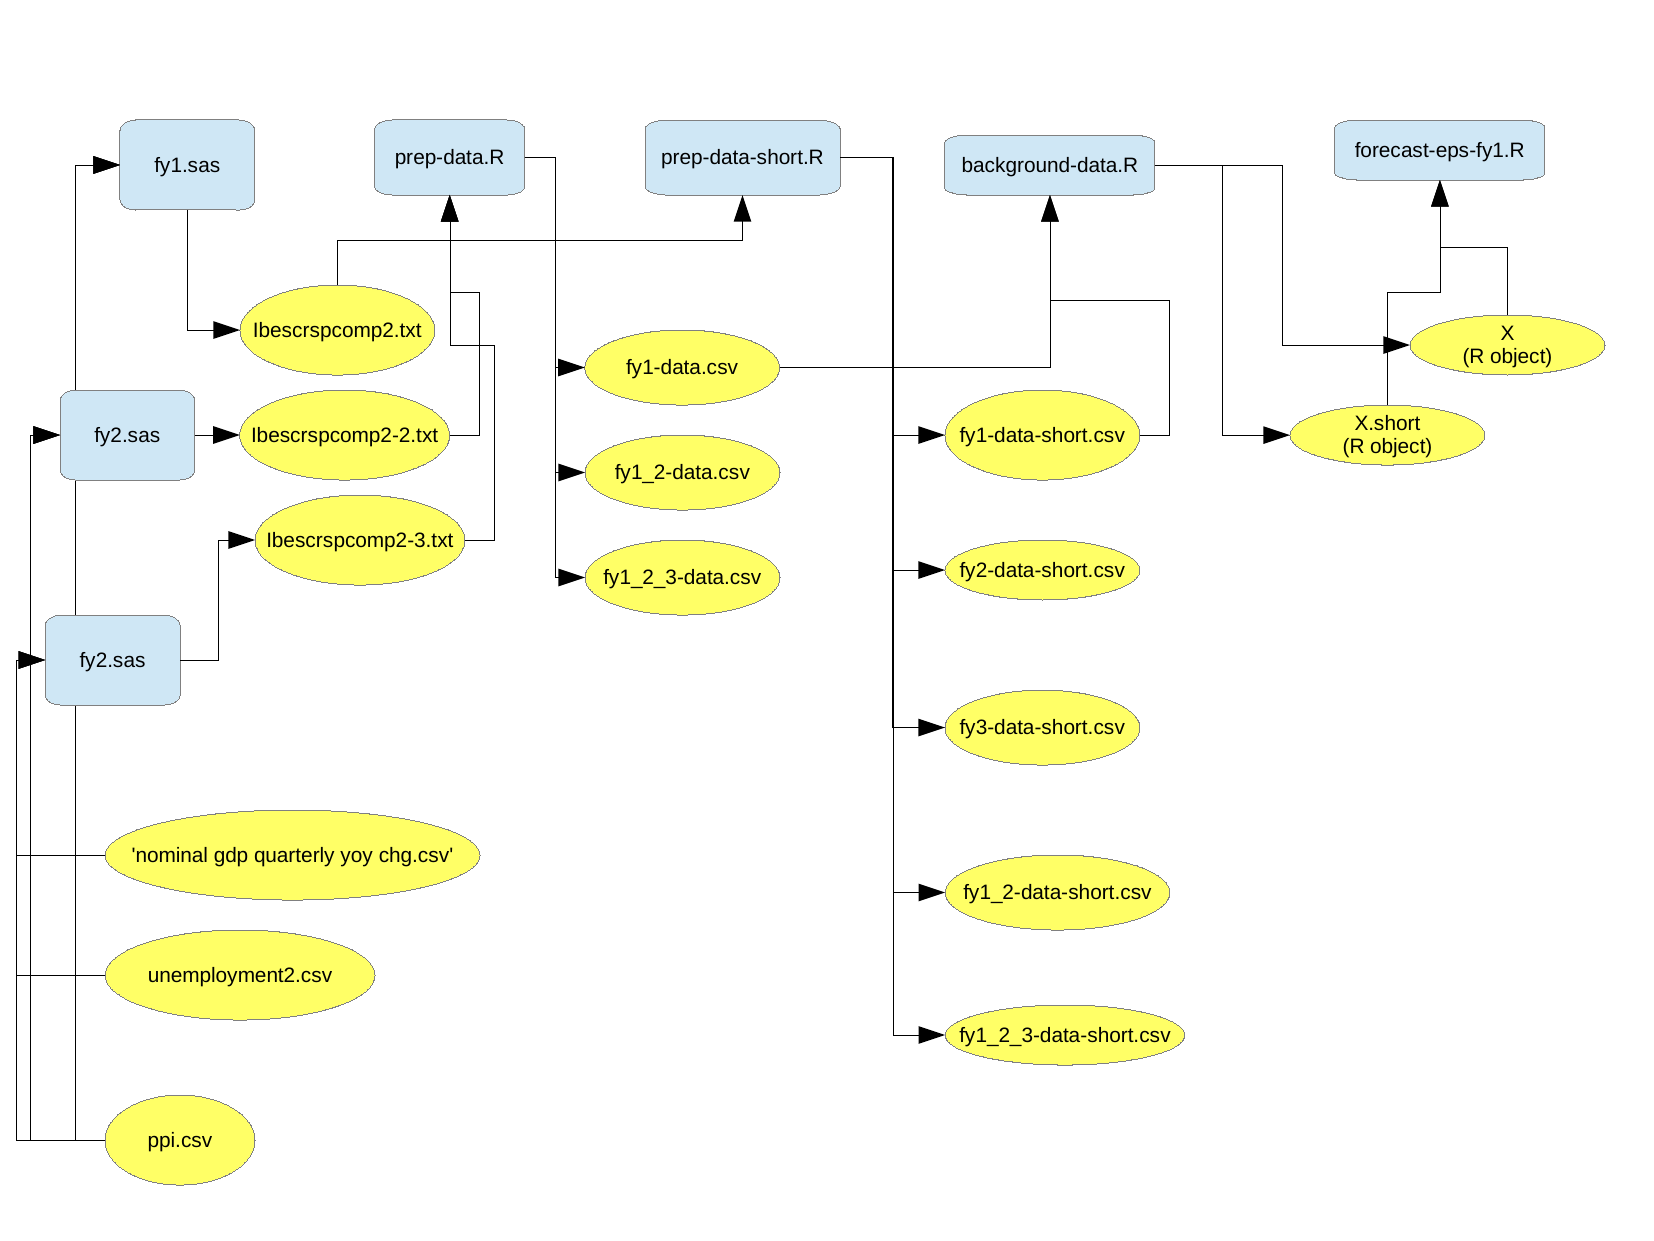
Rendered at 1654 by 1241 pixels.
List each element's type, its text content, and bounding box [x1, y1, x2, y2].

text_box X.short (R object) [1290, 405, 1485, 466]
text_box fy3-data-short.csv [945, 690, 1140, 766]
text_box ppi.csv [105, 1095, 256, 1186]
text_box 'nominal gdp quarterly yoy chg.csv' [105, 810, 481, 901]
text_box fy1_2_3-data.csv [585, 540, 781, 616]
text_box prep-data.R [374, 119, 525, 196]
text_box background-data.R [944, 135, 1155, 196]
text_box fy1_2_3-data-short.csv [945, 1005, 1185, 1066]
text_box Ibescrspcomp2-3.txt [255, 495, 465, 586]
text_box prep-data-short.R [645, 120, 841, 196]
text_box fy1.sas [119, 119, 255, 211]
text_box Ibescrspcomp2-2.txt [239, 390, 450, 481]
text_box fy1_2-data-short.csv [945, 855, 1170, 931]
text_box X (R object) [1410, 315, 1606, 376]
text_box forecast-eps-fy1.R [1334, 120, 1545, 181]
text_box fy2.sas [60, 390, 195, 481]
text_box fy2.sas [45, 615, 181, 706]
text_box fy2-data-short.csv [945, 540, 1140, 601]
text_box fy1-data-short.csv [945, 390, 1140, 481]
text_box fy1_2-data.csv [585, 435, 781, 511]
text_box fy1-data.csv [584, 330, 780, 406]
text_box unemployment2.csv [105, 930, 376, 1021]
text_box Ibescrspcomp2.txt [240, 285, 435, 376]
